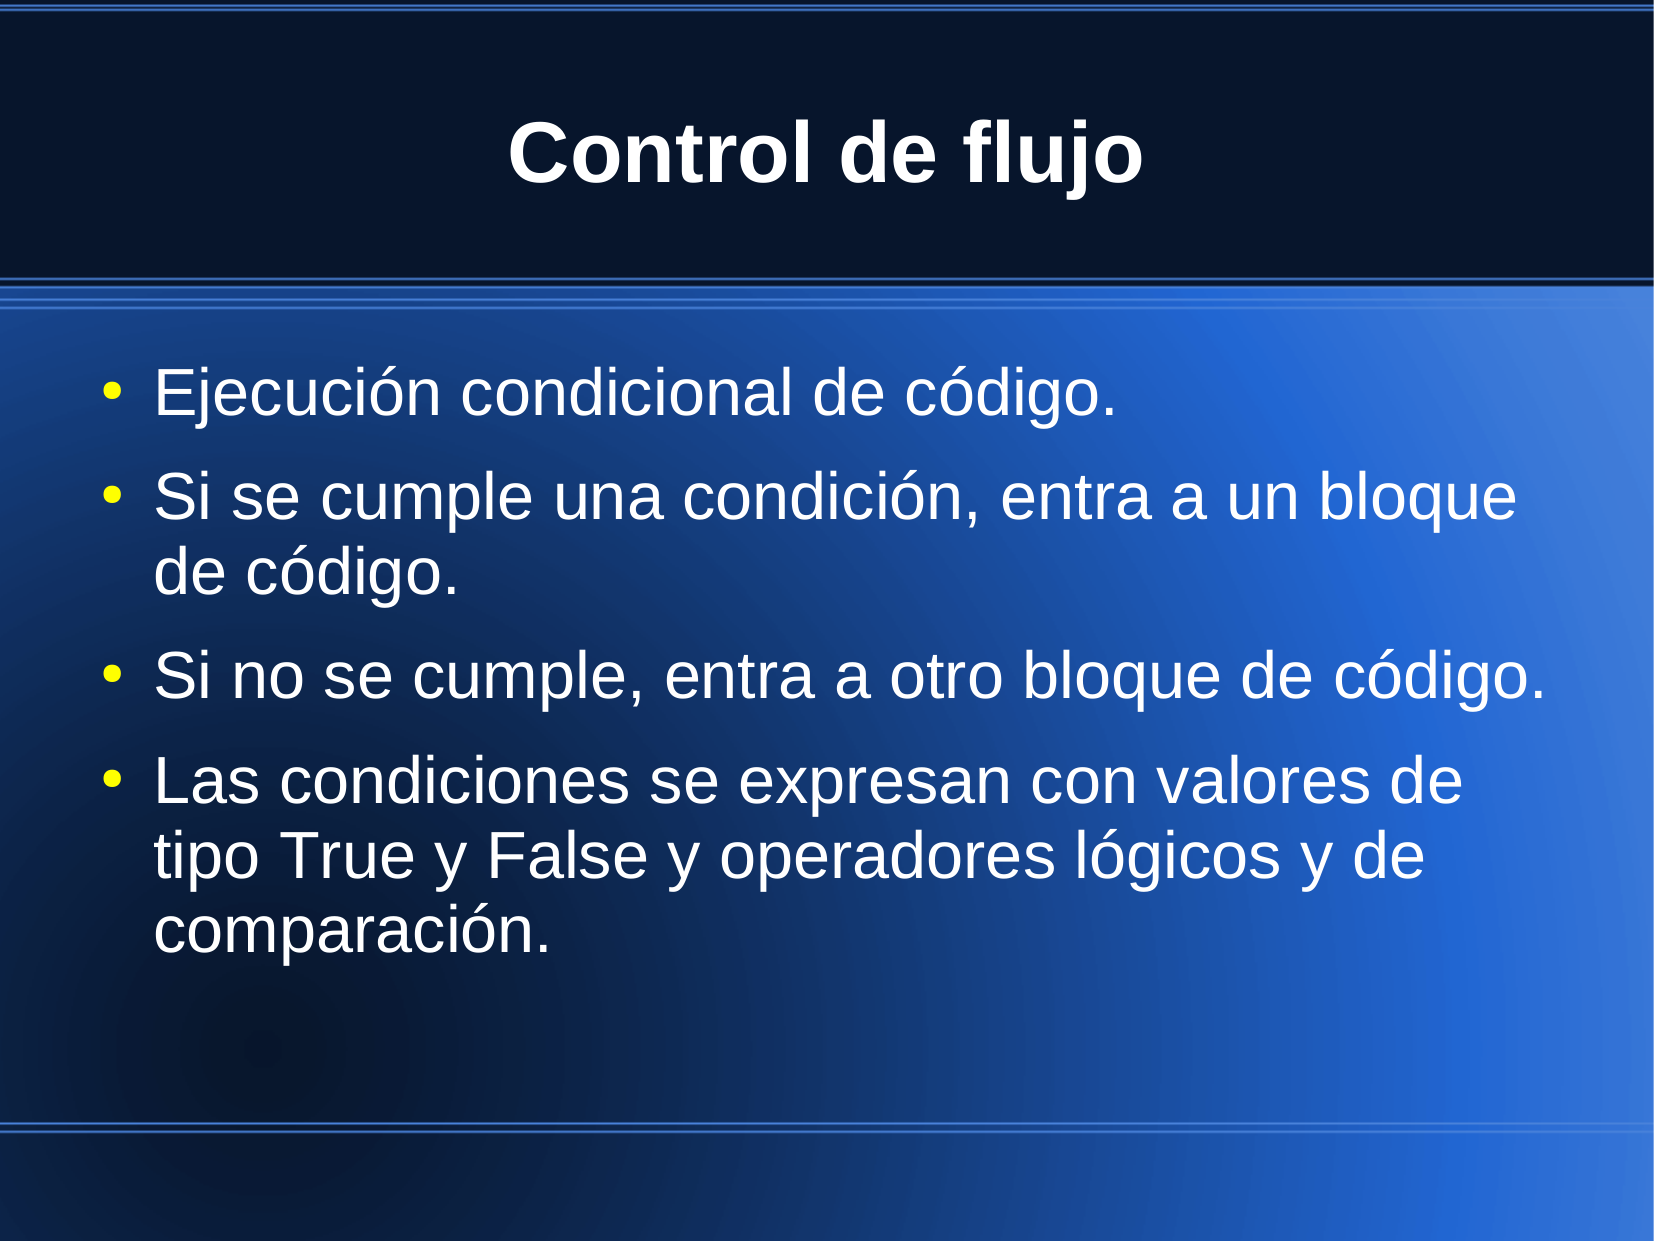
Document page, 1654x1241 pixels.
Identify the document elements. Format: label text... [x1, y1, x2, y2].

title Control de flujo [82, 49, 1571, 257]
list Ejecución condicional de código. Si se cumple una condición, entra a un bloque de código. Si no se cumple, entra a otro bloque de código. Las condiciones se expresan con valores de tipo True y False y operadores lógicos y de comparación. [82, 355, 1571, 1075]
picture [0, 0, 1654, 1241]
